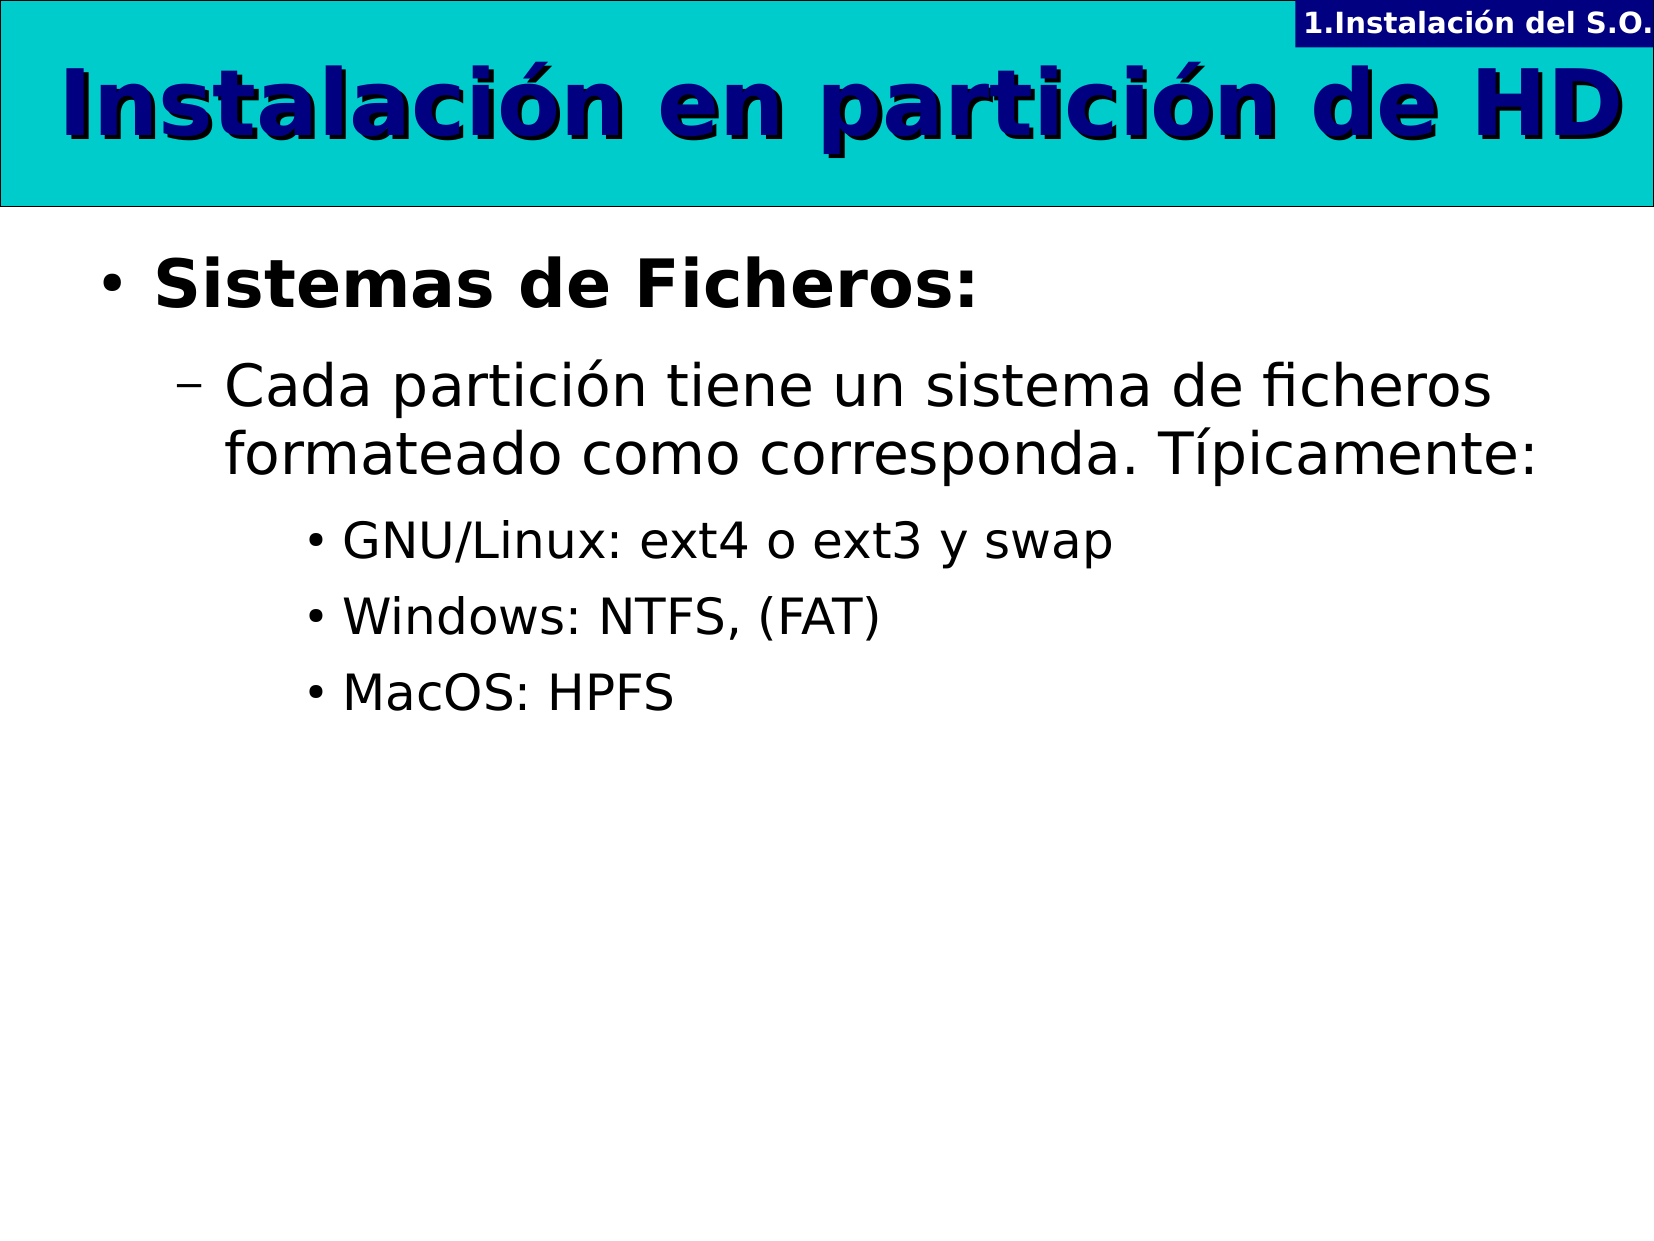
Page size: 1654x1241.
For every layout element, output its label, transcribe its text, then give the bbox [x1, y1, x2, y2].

list Sistemas de Ficheros: Cada partición tiene un sistema de ficheros formateado como corresponda. Típicamente: GNU/Linux: ext4 o ext3 y swap Windows: NTFS, (FAT) MacOS: HPFS [82, 245, 1571, 1109]
title Instalación en partición de HD [59, 14, 1654, 192]
text_box 1.Instalación del S.O. [1295, 0, 1654, 48]
